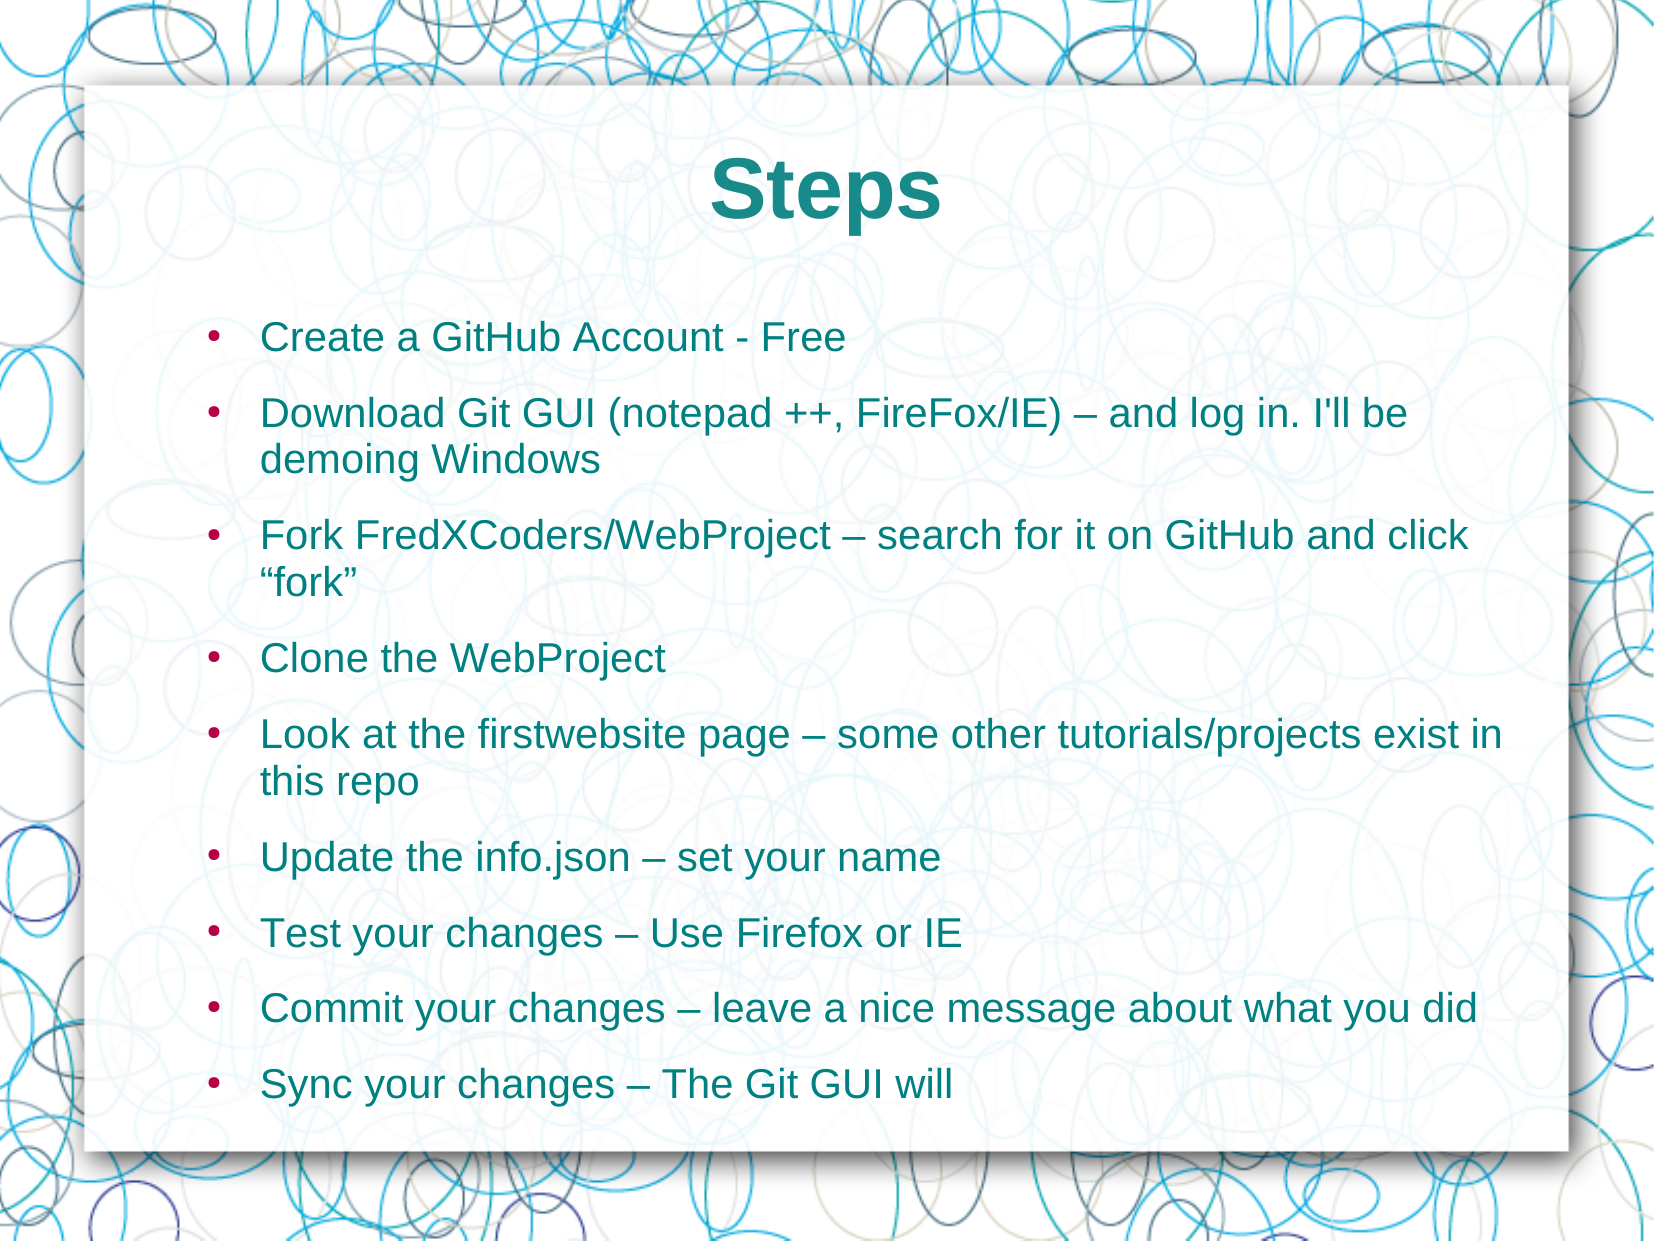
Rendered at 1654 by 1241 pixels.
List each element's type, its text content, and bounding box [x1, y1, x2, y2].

title Steps [82, 84, 1571, 292]
list Create a GitHub Account - Free Download Git GUI (notepad ++, FireFox/IE) – and log in. I'll be demoing Windows Fork FredXCoders/WebProject – search for it on GitHub and click “fork” Clone the WebProject Look at the firstwebsite page – some other tutorials/projects exist in this repo Update the info.json – set your name Test your changes – Use Firefox or IE Commit your changes – leave a nice message about what you did Sync your changes – The Git GUI will [118, 313, 1536, 1108]
picture [0, 0, 1654, 1241]
